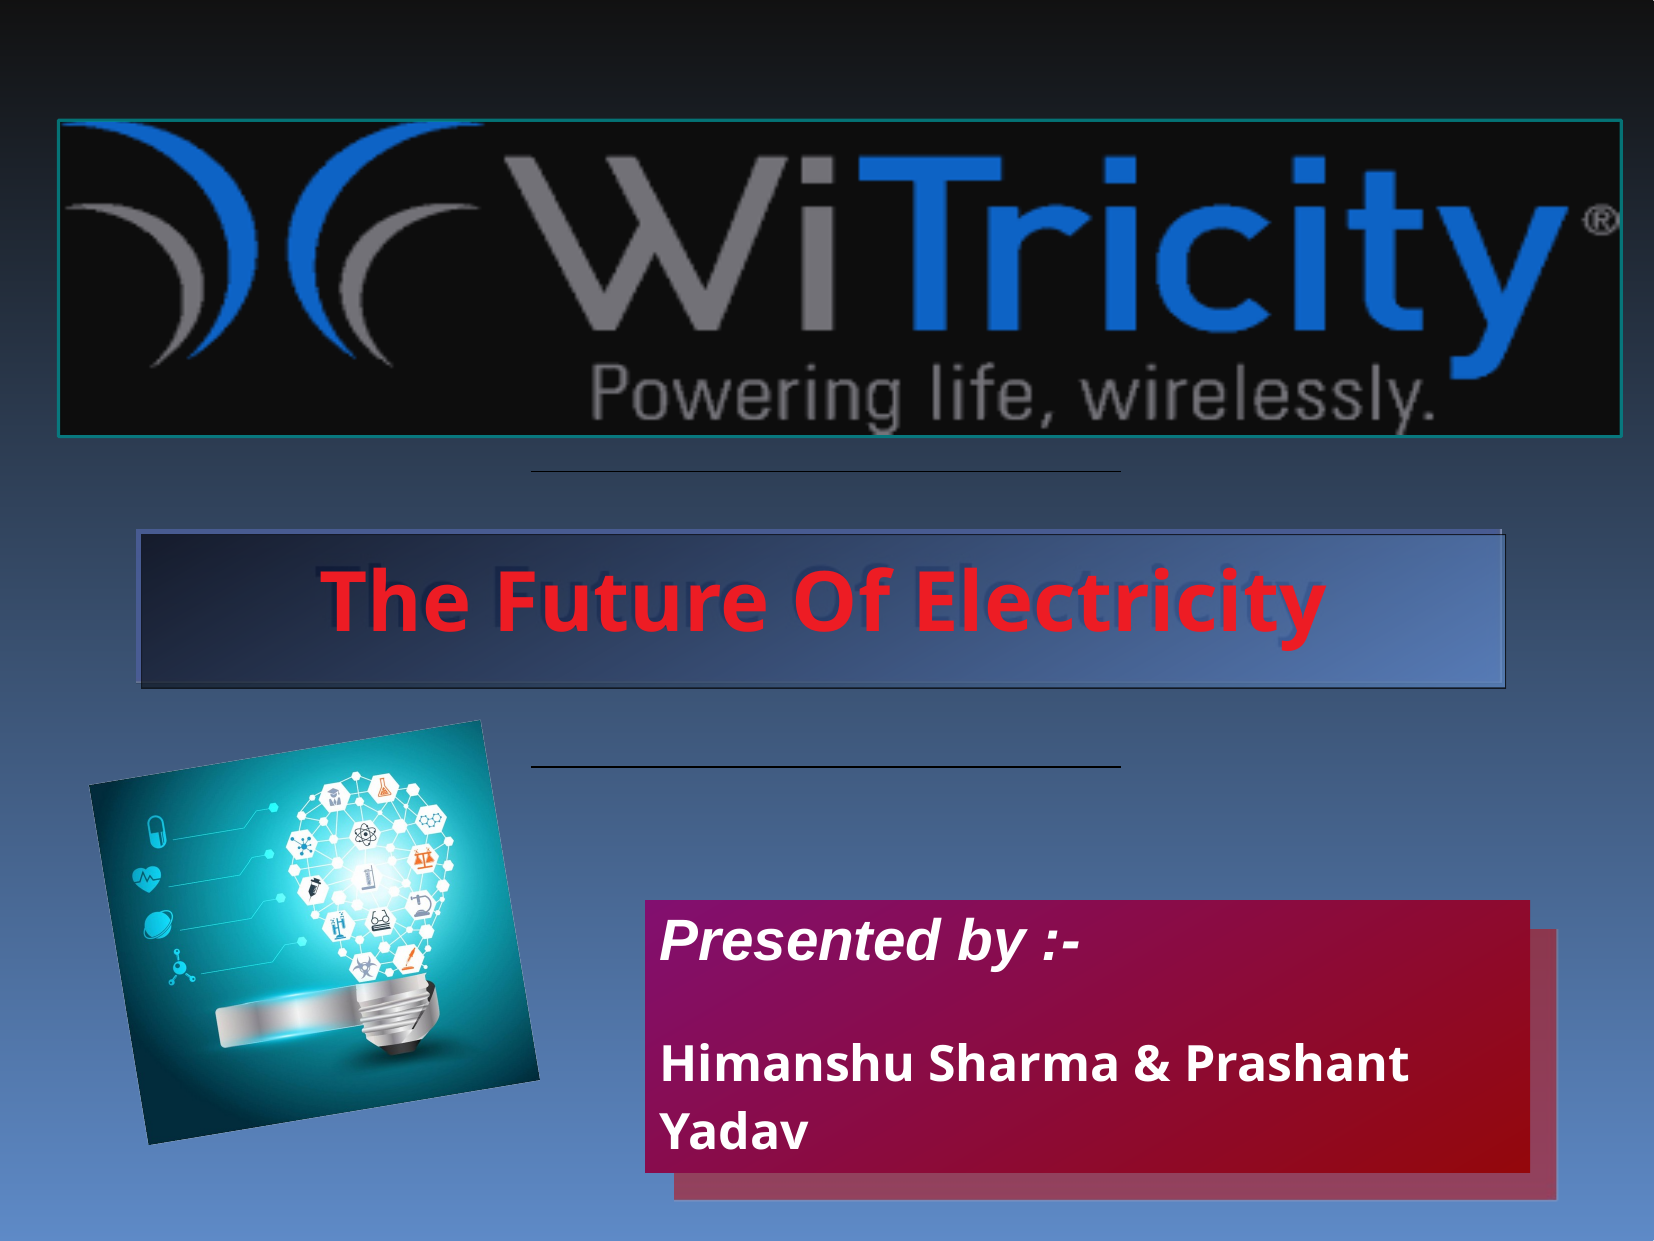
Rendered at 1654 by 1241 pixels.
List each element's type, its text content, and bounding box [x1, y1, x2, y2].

text_box Presented by :- Himanshu Sharma & Prashant Yadav [645, 900, 1531, 1103]
picture [107, 900, 112, 922]
picture [88, 784, 92, 808]
text_box The Future Of Electricity [141, 534, 1507, 689]
picture [122, 720, 532, 1110]
picture [60, 121, 1620, 436]
